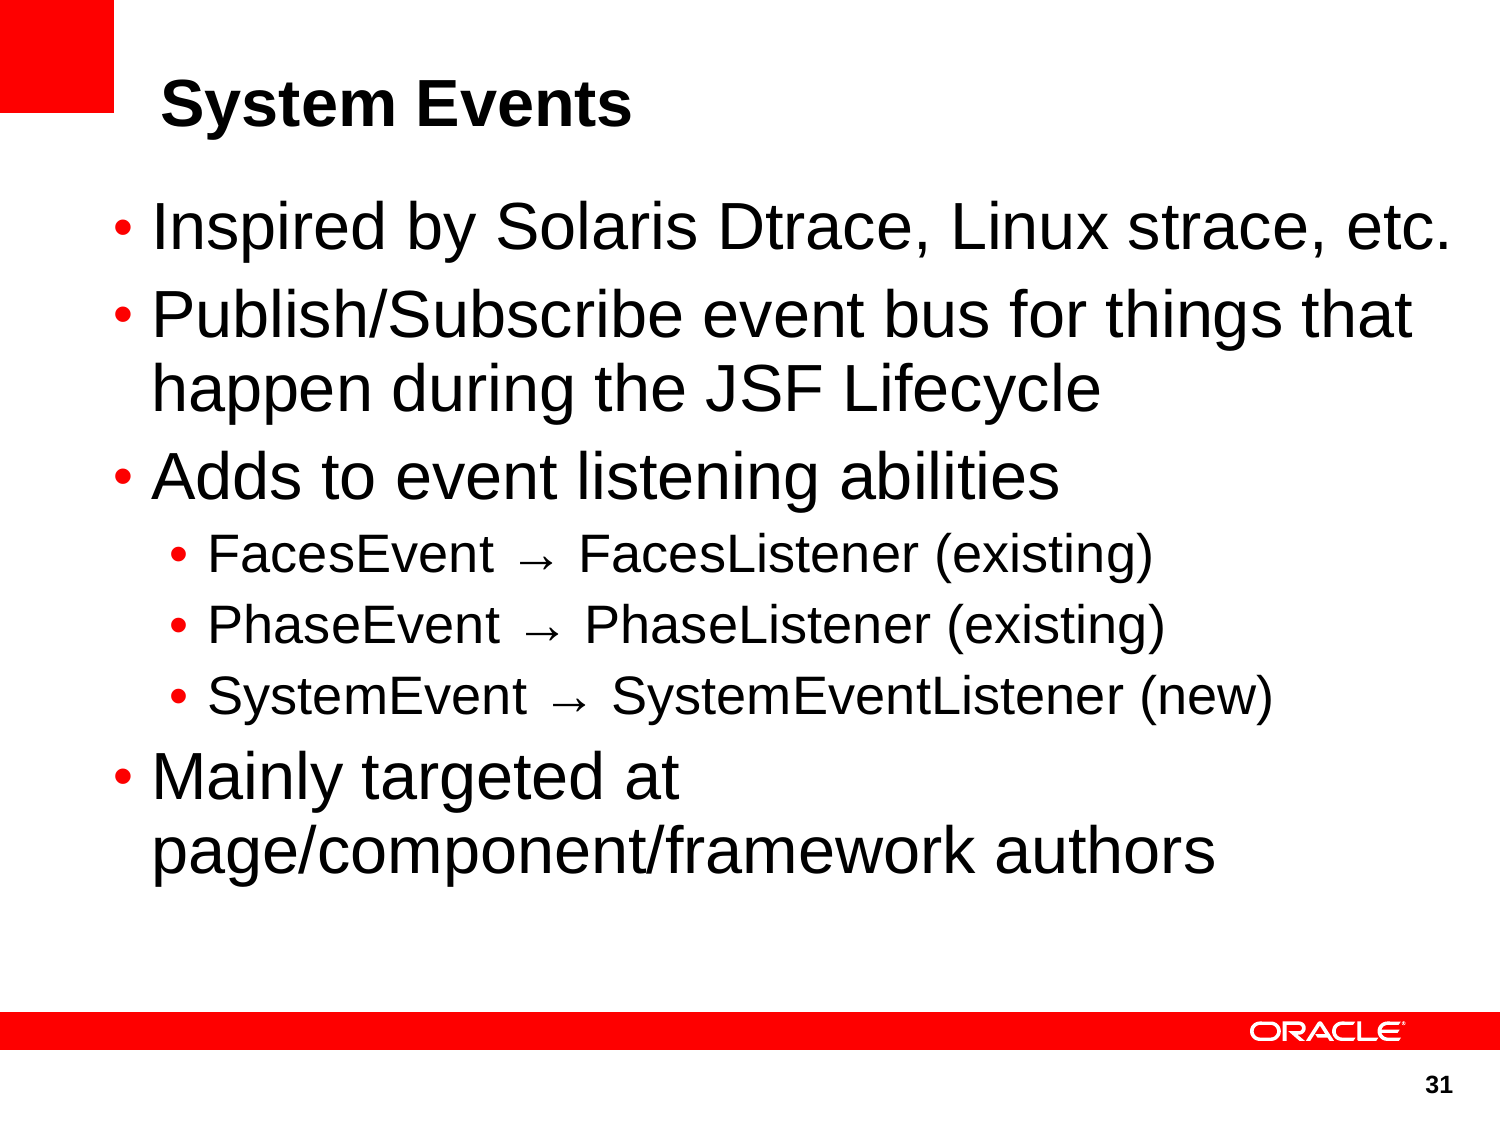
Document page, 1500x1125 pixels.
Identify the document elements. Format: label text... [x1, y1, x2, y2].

picture [0, 1012, 1500, 1050]
title System Events [145, 18, 1390, 189]
picture [0, 0, 114, 113]
list Inspired by Solaris Dtrace, Linux strace, etc. Publish/Subscribe event bus for things that happen during the JSF Lifecycle Adds to event listening abilities FacesEvent → FacesListener (existing) PhaseEvent → PhaseListener (existing) SystemEvent → SystemEventListener (new) Mainly targeted at page/component/framework authors [113, 189, 1463, 1006]
